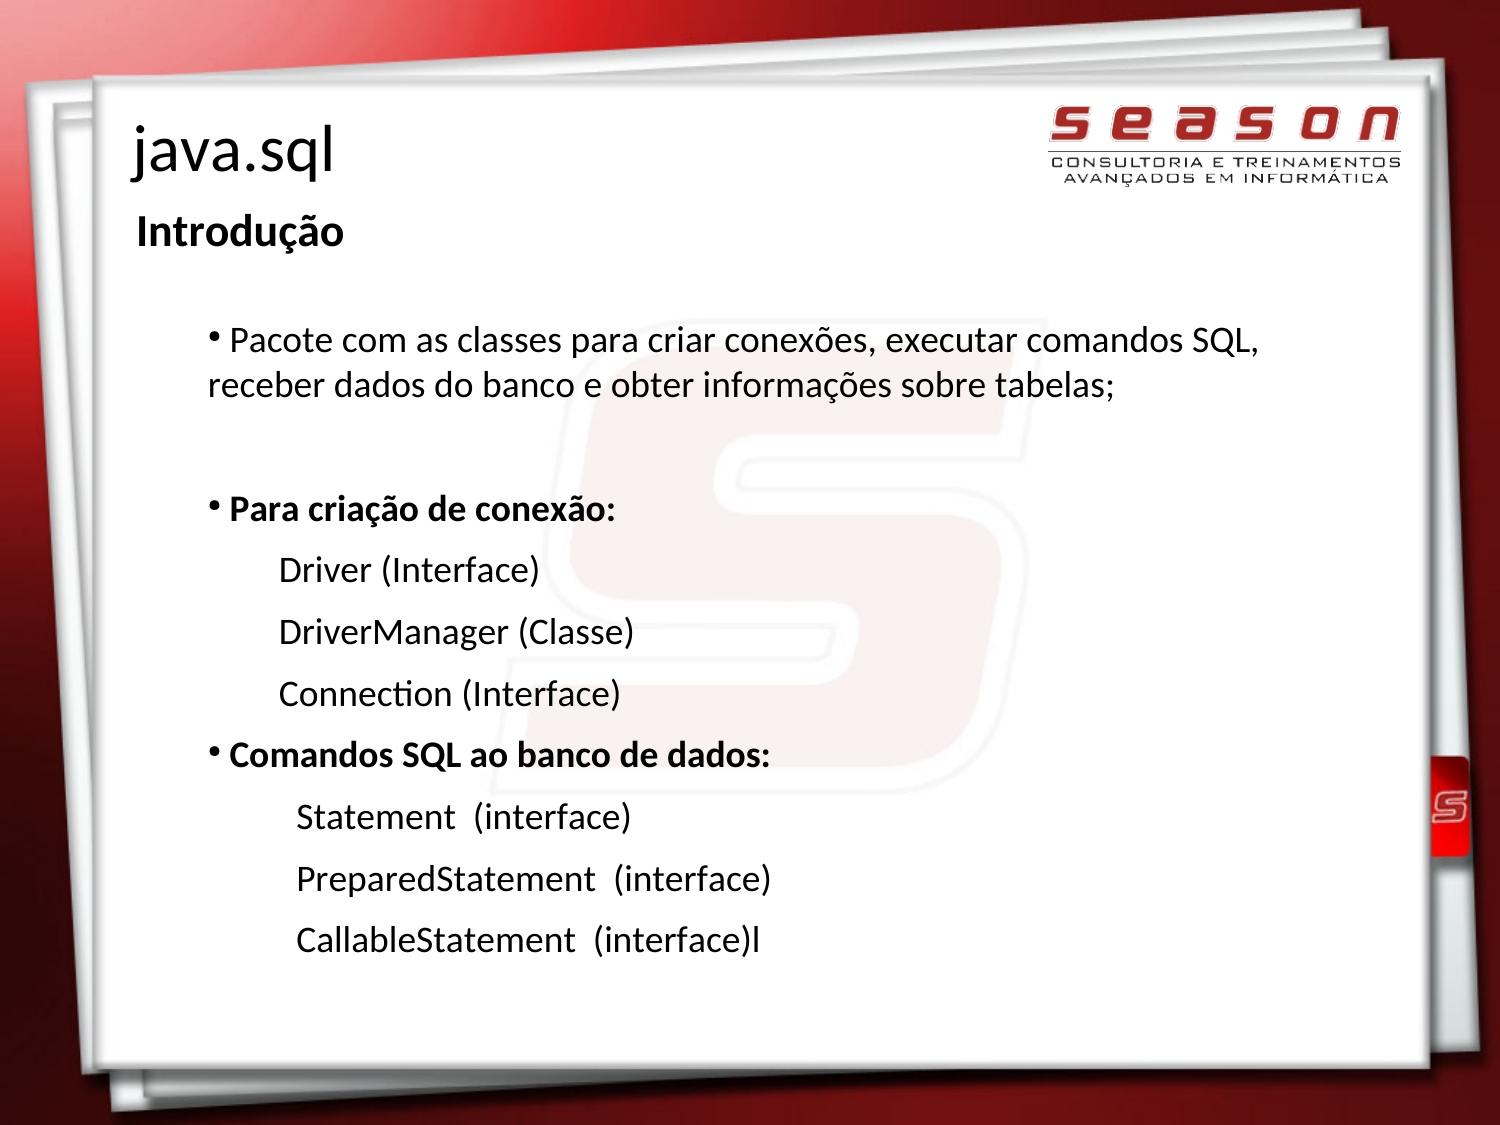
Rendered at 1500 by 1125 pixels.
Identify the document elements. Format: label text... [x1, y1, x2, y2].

text_box Pacote com as classes para criar conexões, executar comandos SQL, receber dados do banco e obter informações sobre tabelas; Para criação de conexão: Driver (Interface) DriverManager (Classe) Connection (Interface) Comandos SQL ao banco de dados: Statement (interface) PreparedStatement (interface) CallableStatement (interface)l [207, 292, 1328, 983]
picture [0, 0, 1500, 1125]
text_box Introdução [119, 200, 1240, 256]
title java.sql [118, 33, 1394, 257]
